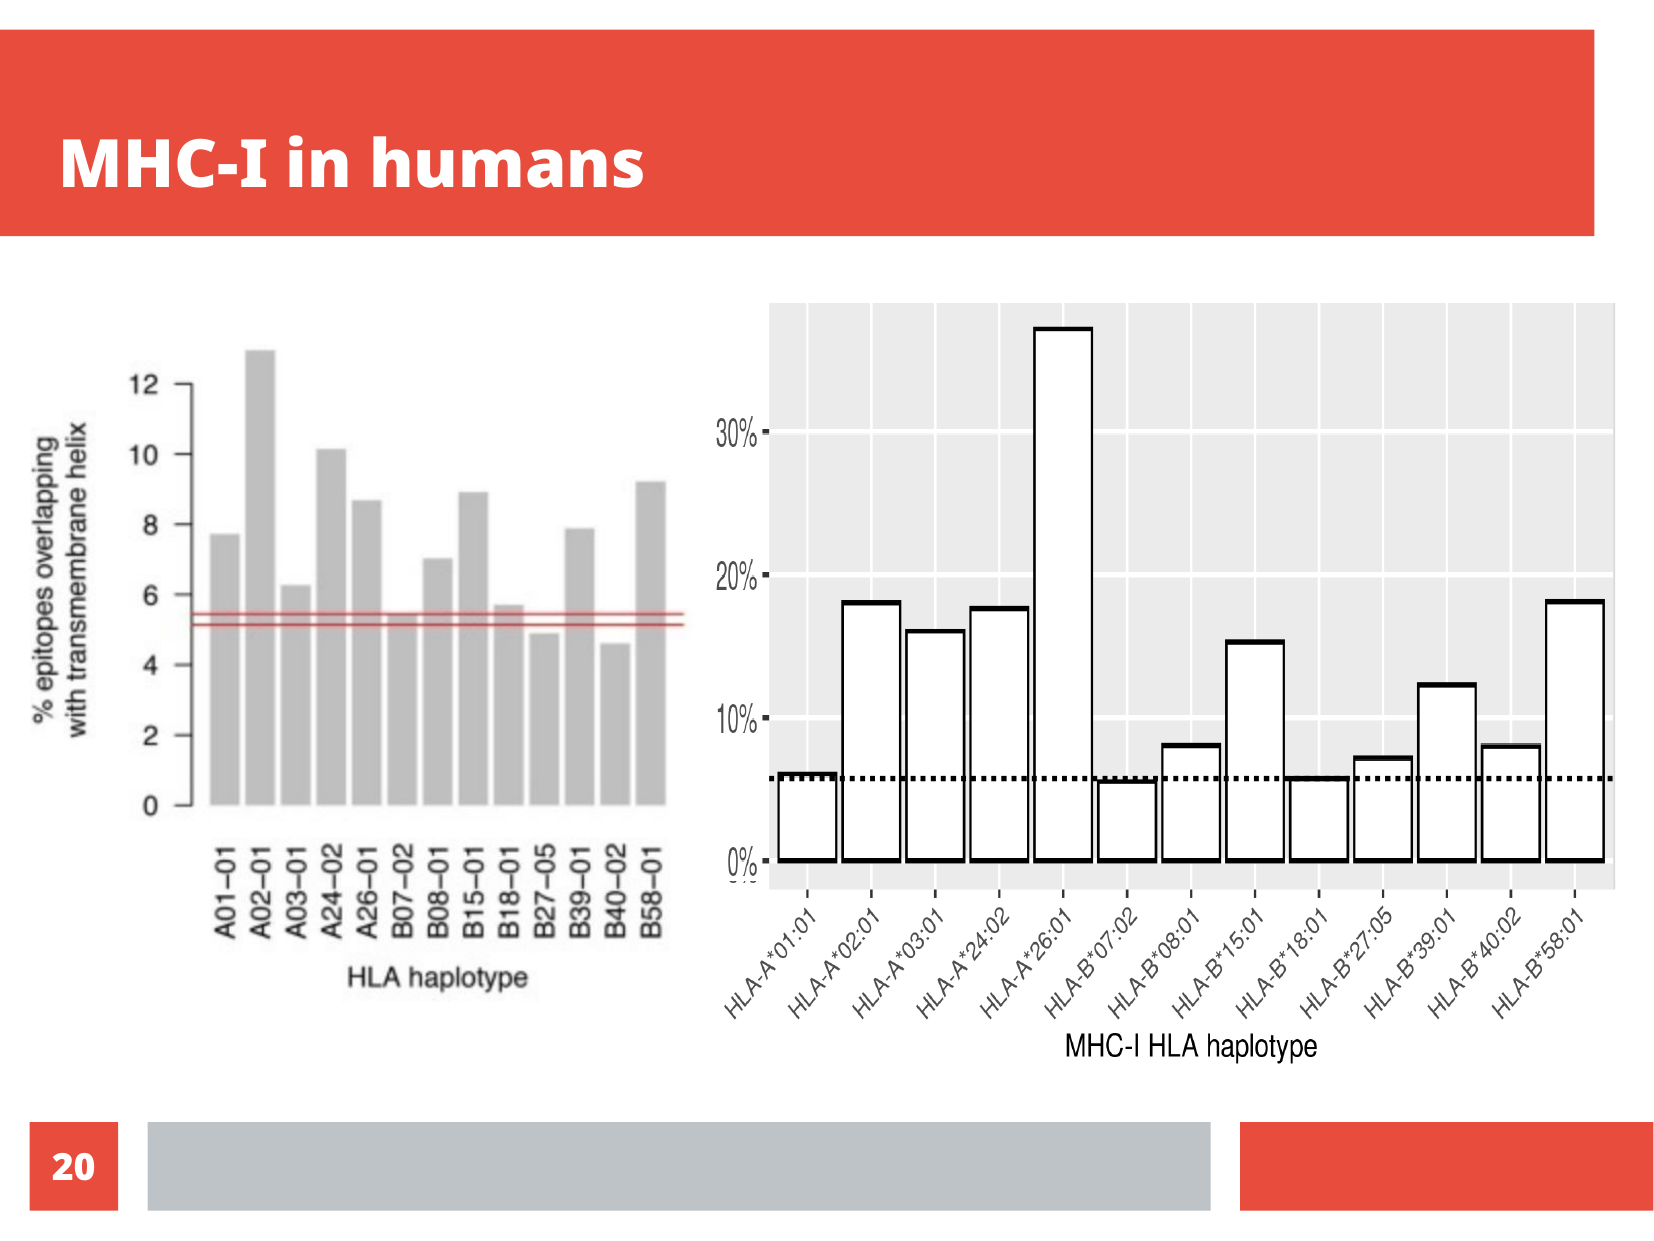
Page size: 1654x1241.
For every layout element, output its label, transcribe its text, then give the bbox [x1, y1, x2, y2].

title MHC-I in humans [59, 59, 1595, 207]
picture [715, 286, 1616, 1067]
picture [30, 344, 703, 1002]
